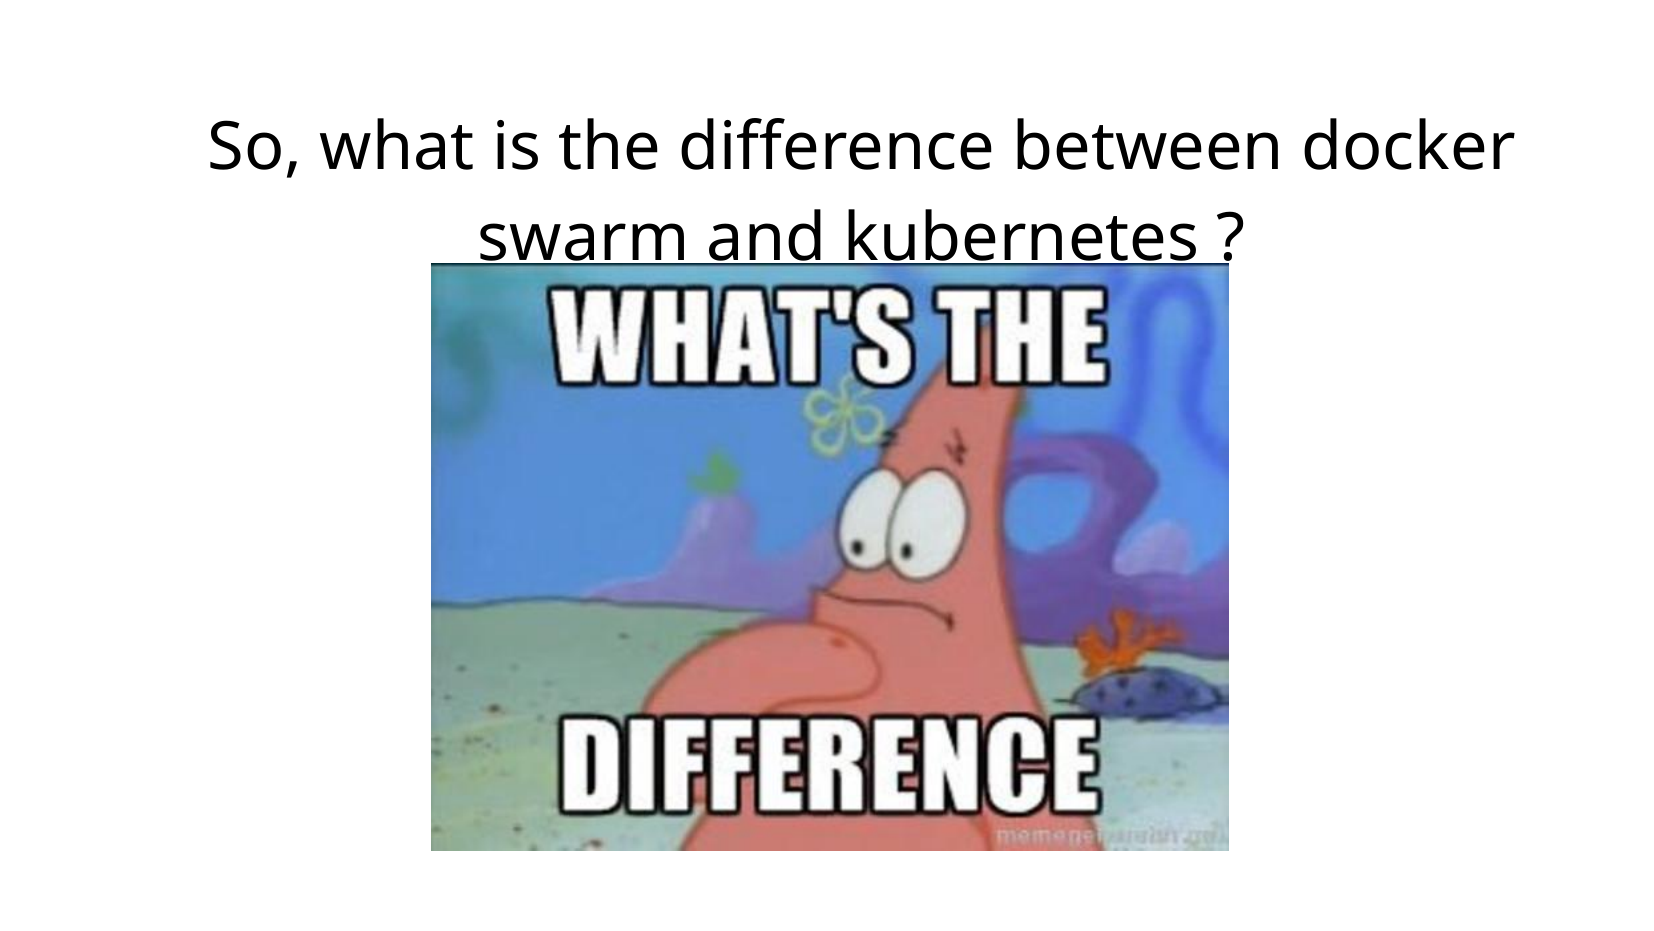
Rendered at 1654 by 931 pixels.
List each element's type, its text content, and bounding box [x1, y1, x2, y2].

picture [431, 263, 1229, 851]
list So, what is the difference between docker swarm and kubernetes ? [82, 98, 1571, 296]
